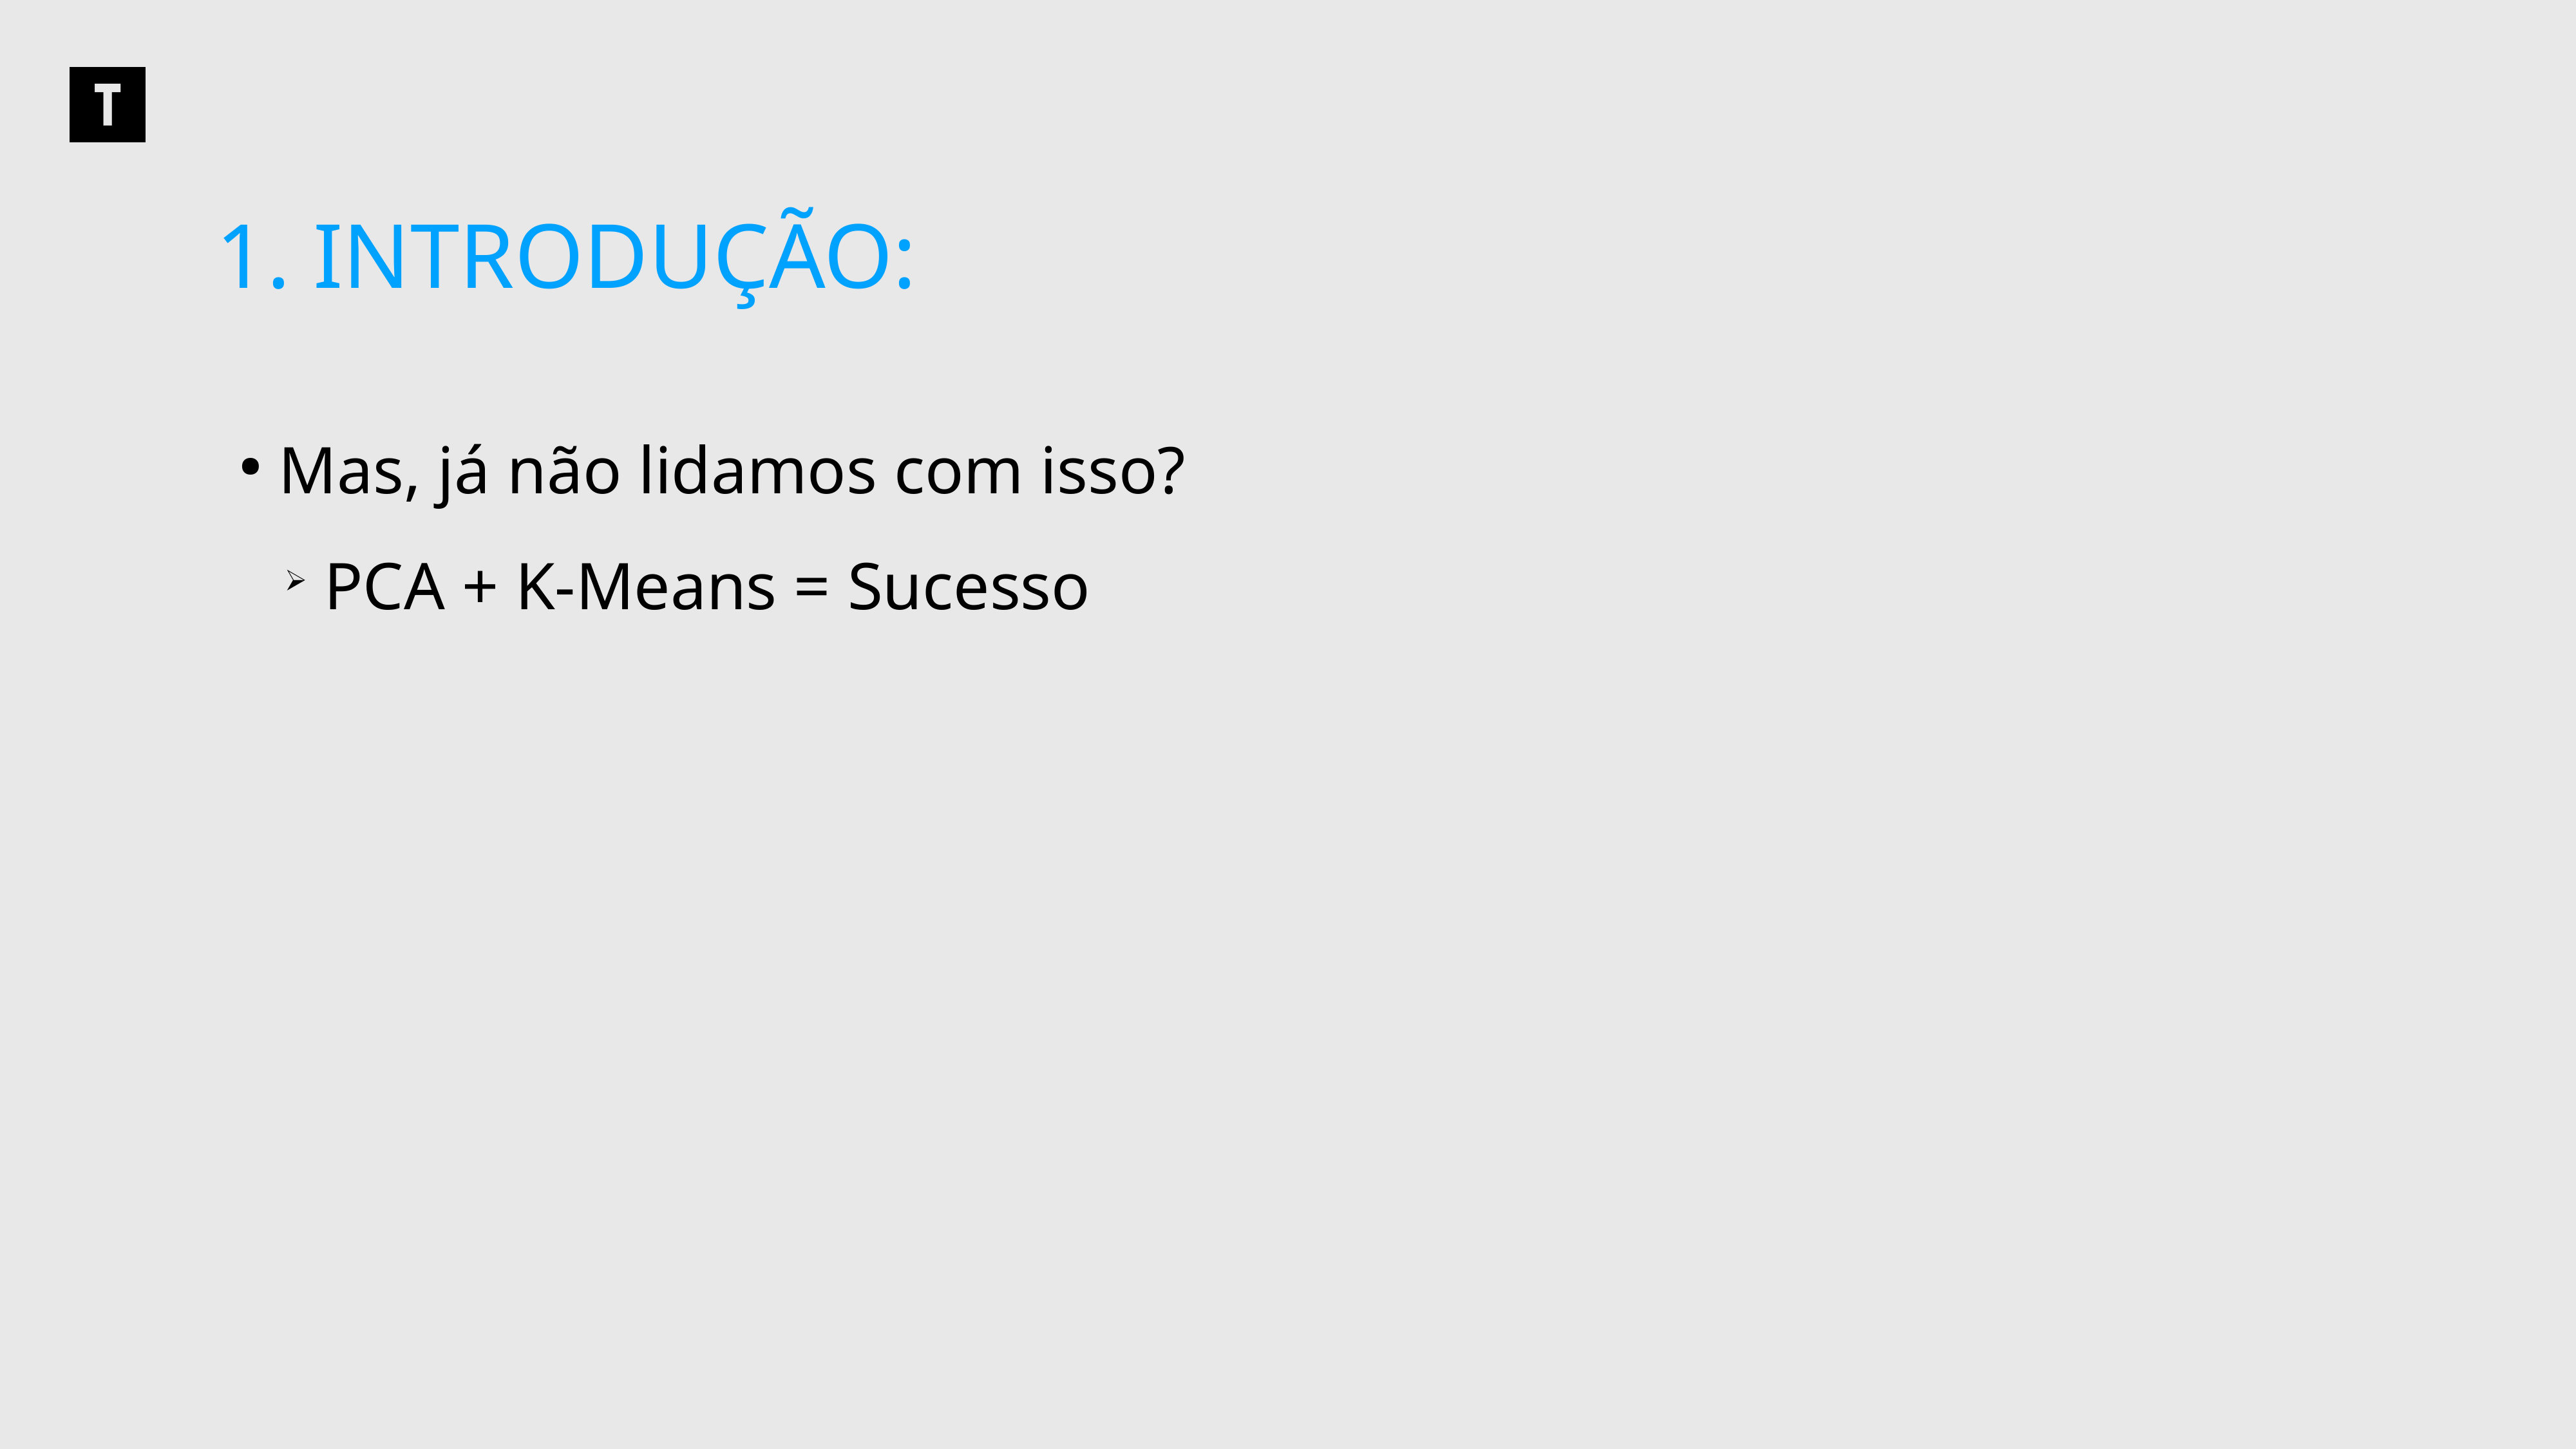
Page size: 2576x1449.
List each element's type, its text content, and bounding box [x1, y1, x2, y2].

text_box 1. INTRODUÇÃO: [211, 194, 1719, 312]
text_box Mas, já não lidamos com isso? PCA + K-Means = Sucesso [211, 385, 2199, 589]
picture [70, 67, 146, 142]
